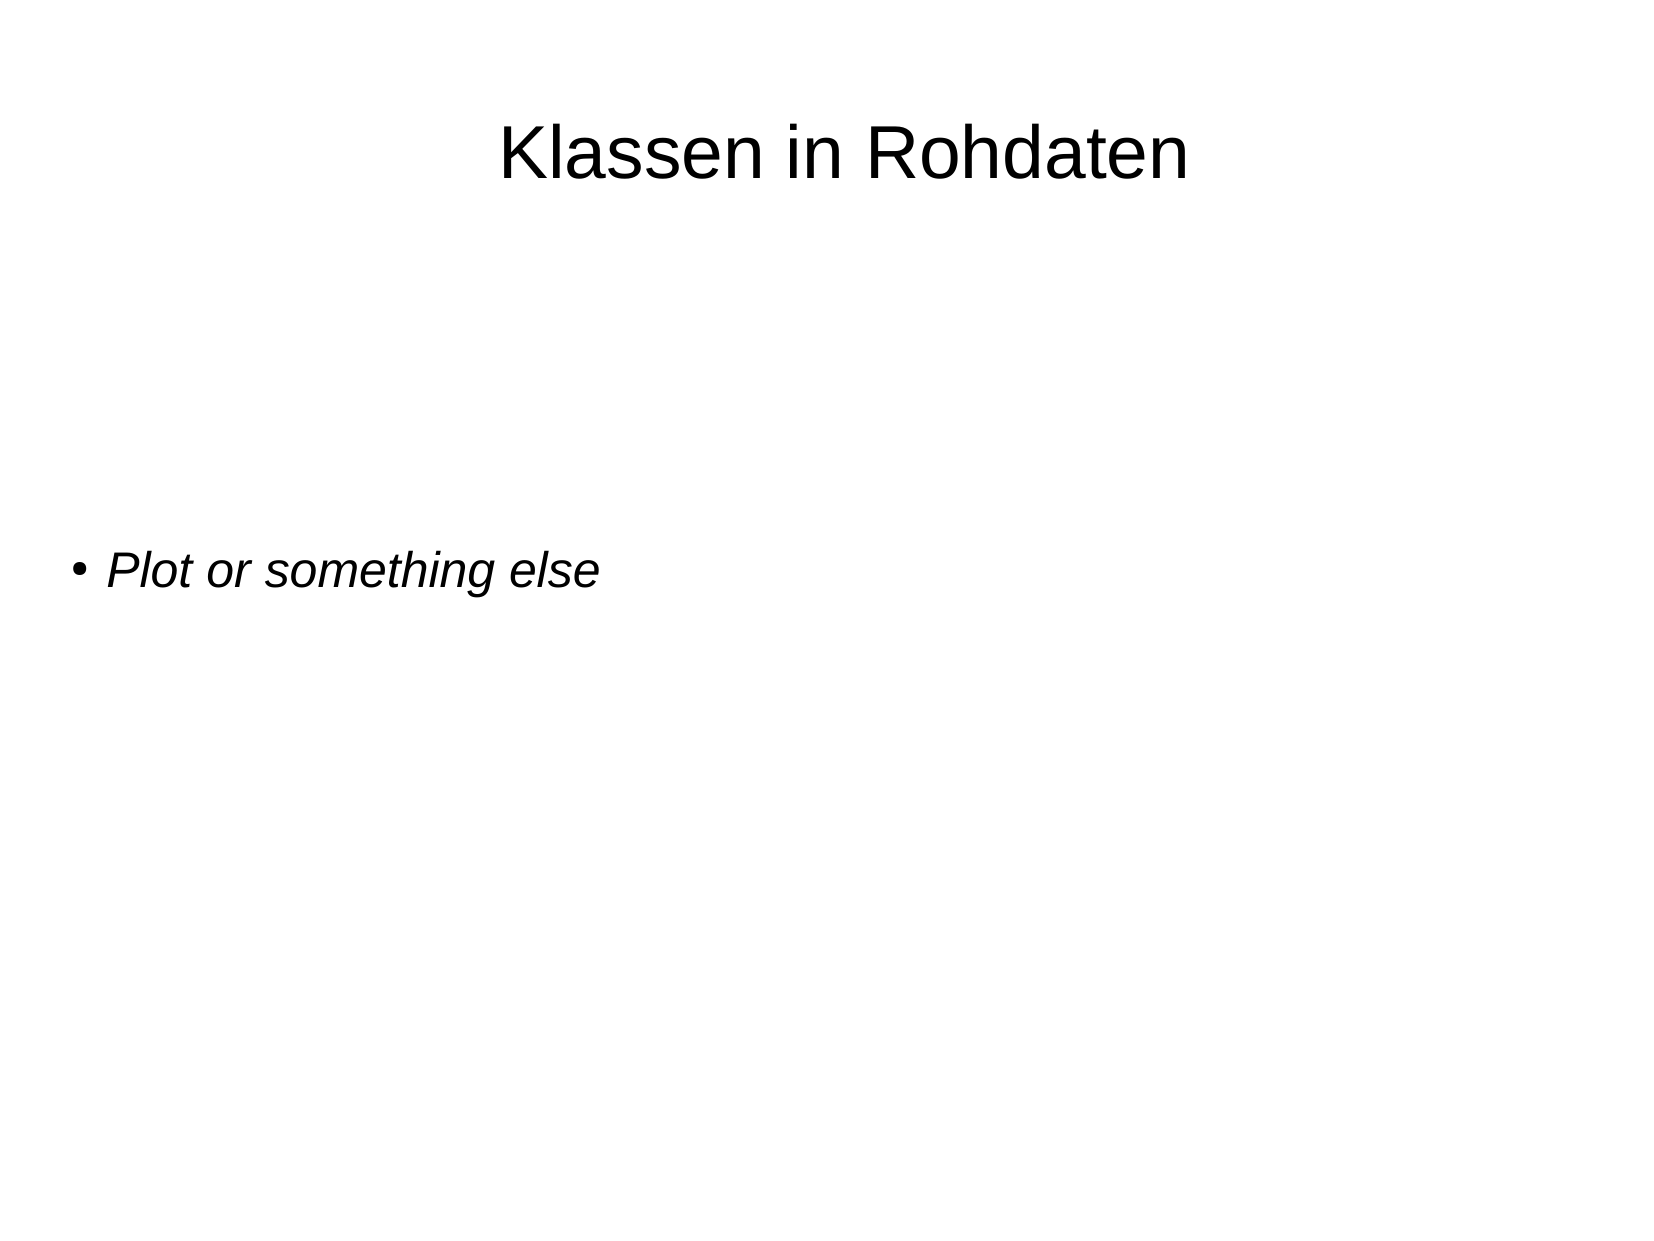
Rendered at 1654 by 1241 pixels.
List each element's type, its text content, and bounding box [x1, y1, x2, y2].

title Klassen in Rohdaten [82, 49, 1571, 257]
subtitle Plot or something else [70, 283, 1560, 1139]
